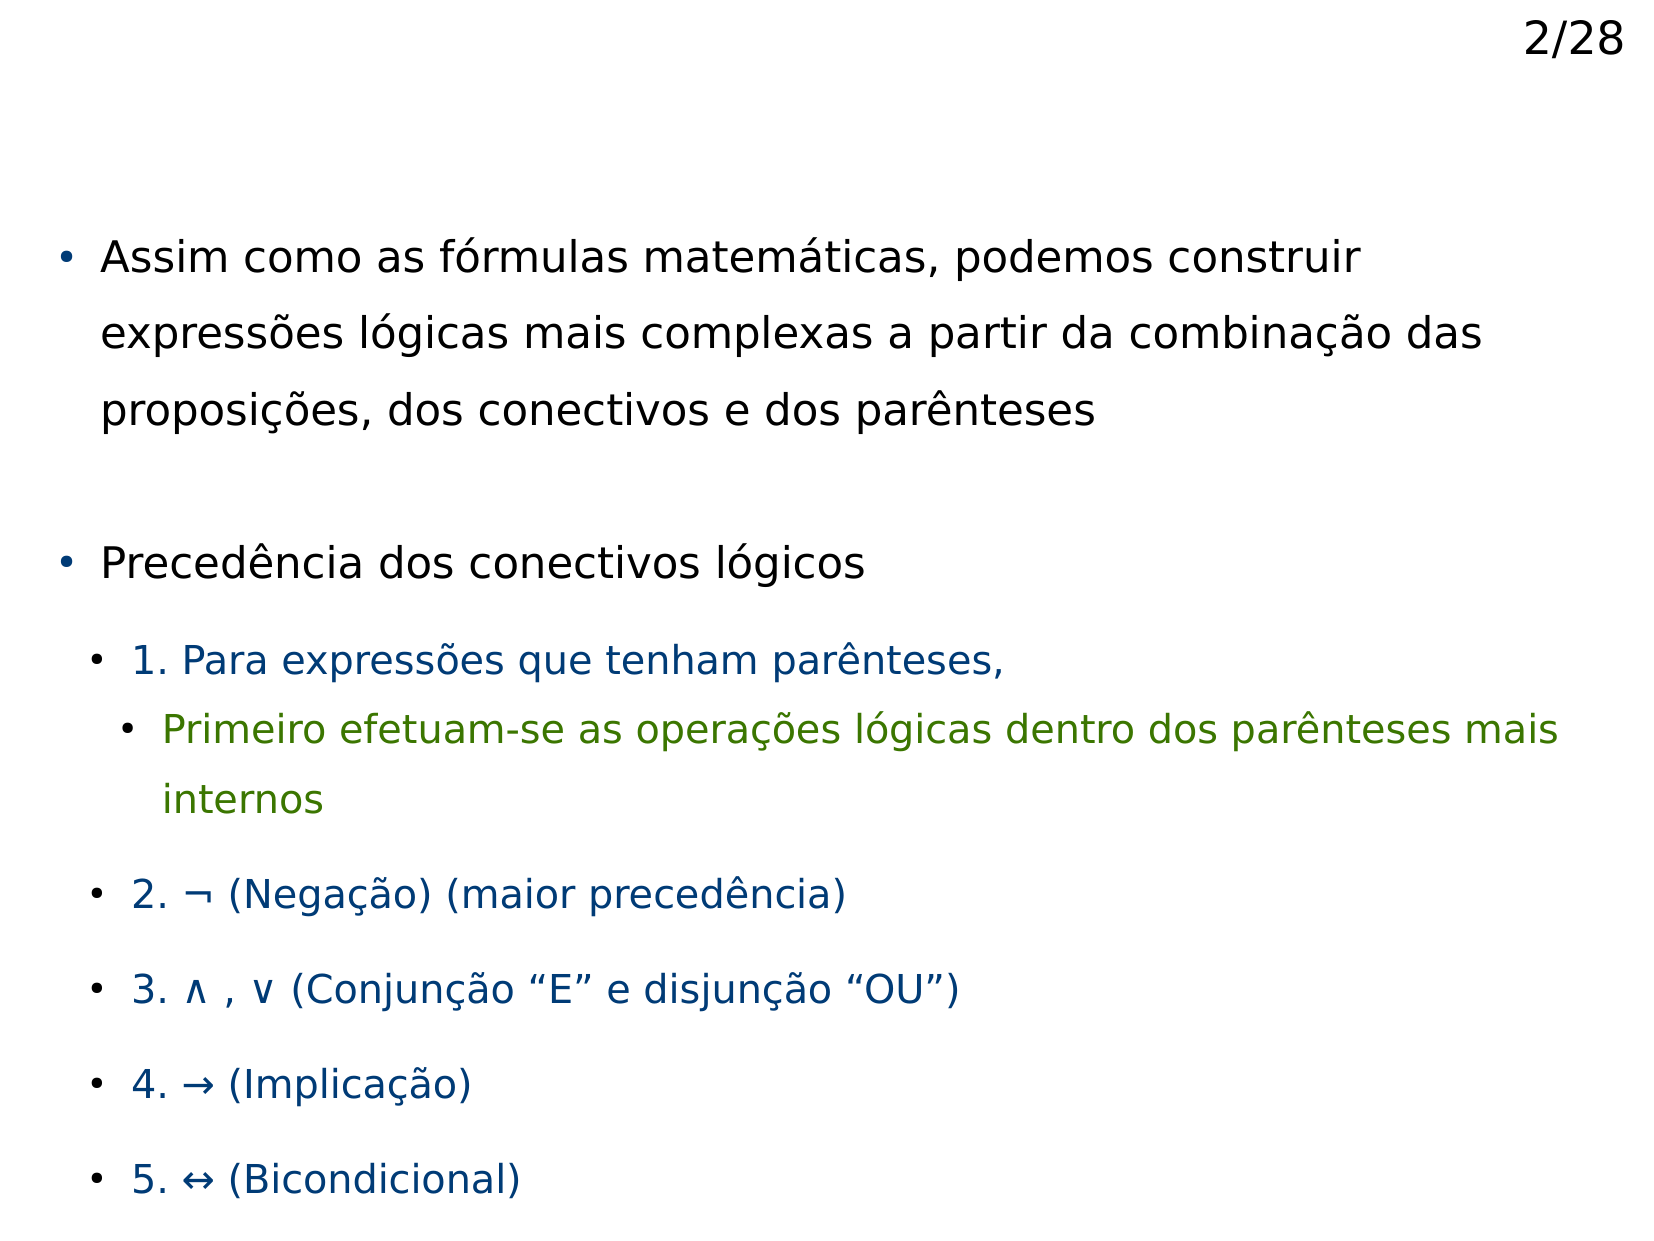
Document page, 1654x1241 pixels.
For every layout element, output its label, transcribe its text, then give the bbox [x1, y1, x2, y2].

list Assim como as fórmulas matemáticas, podemos construir expressões lógicas mais complexas a partir da combinação das proposições, dos conectivos e dos parênteses Precedência dos conectivos lógicos 1. Para expressões que tenham parênteses, Primeiro efetuam-se as operações lógicas dentro dos parênteses mais internos 2. ¬ (Negação) (maior precedência) 3. ∧ , ∨ (Conjunção “E” e disjunção “OU”) 4. → (Implicação) 5. ↔ (Bicondicional) [59, 206, 1607, 1211]
